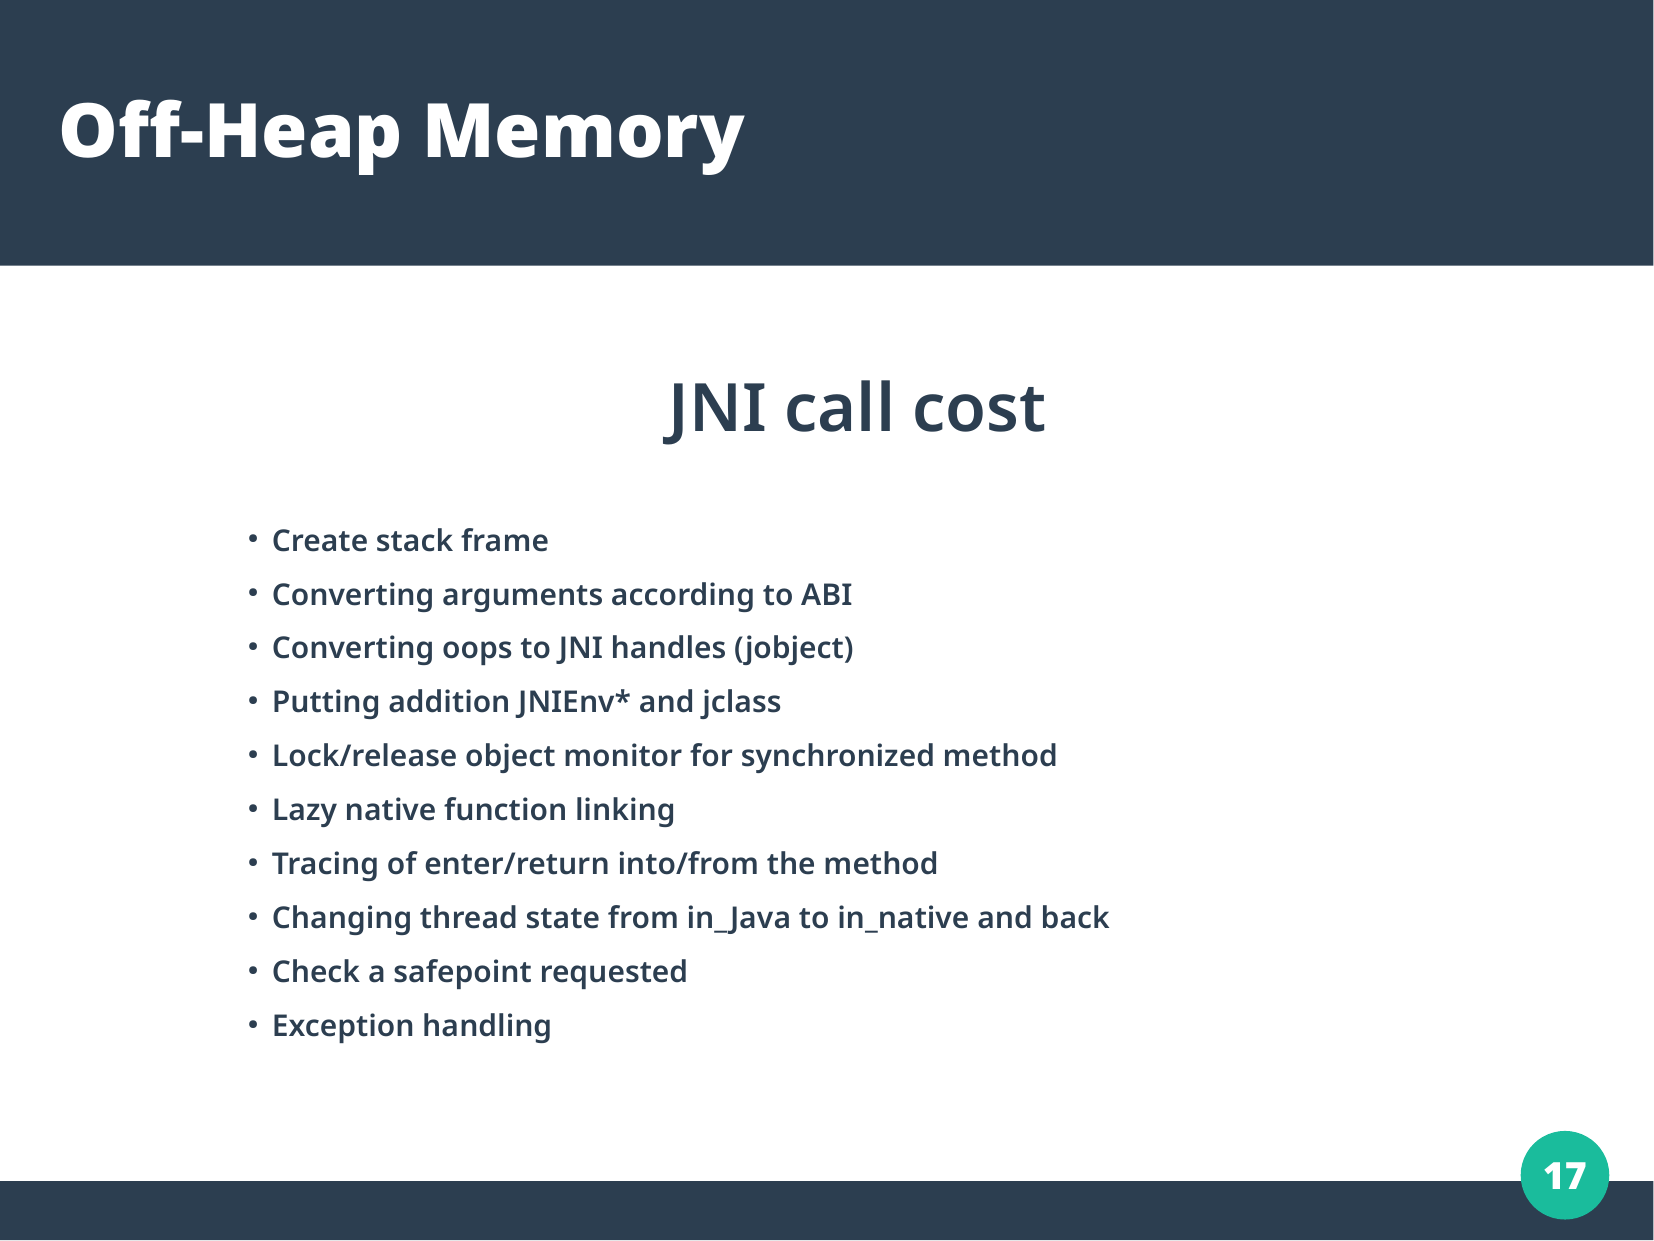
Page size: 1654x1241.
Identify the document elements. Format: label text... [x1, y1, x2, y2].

title Off-Heap Memory [59, 49, 1595, 207]
list JNI call cost [54, 360, 1591, 496]
list Create stack frame Converting arguments according to ABI Converting oops to JNI handles (jobject) Putting addition JNIEnv* and jclass Lock/release object monitor for synchronized method Lazy native function linking Tracing of enter/return into/from the method Changing thread state from in_Java to in_native and back Check a safepoint requested Exception handling [240, 465, 1446, 1051]
